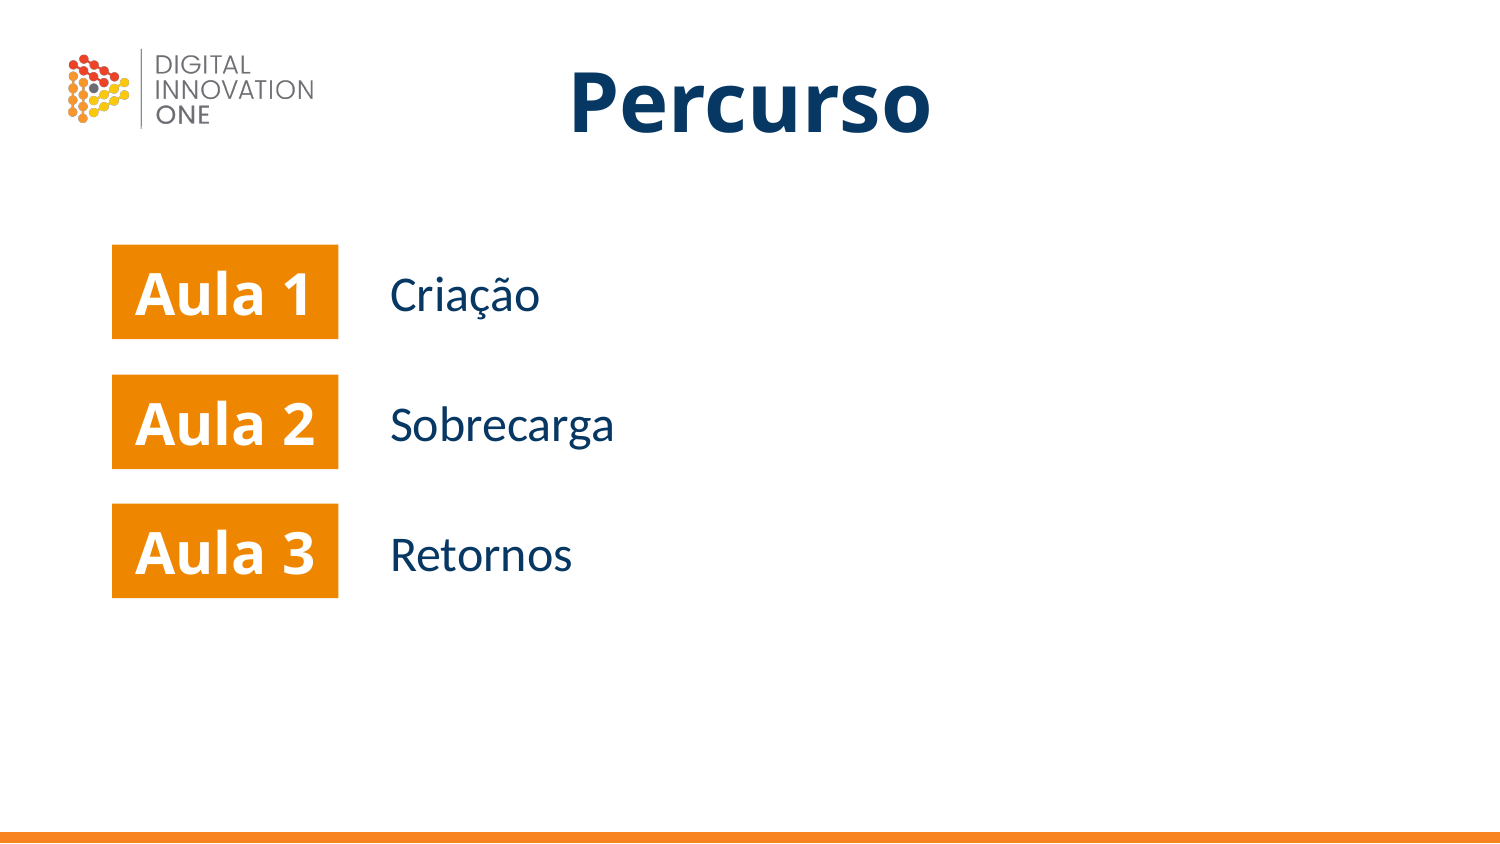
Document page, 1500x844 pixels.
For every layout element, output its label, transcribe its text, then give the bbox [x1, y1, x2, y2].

text_box Retornos [375, 513, 1104, 589]
picture [51, 39, 330, 137]
subtitle Aula 1 [112, 244, 339, 340]
text_box [0, 832, 1500, 843]
text_box Aula 3 [112, 503, 339, 599]
text_box Sobrecarga [374, 383, 889, 460]
subtitle Percurso [51, 50, 1449, 148]
text_box Criação [375, 253, 1185, 330]
text_box Aula 2 [112, 374, 339, 470]
